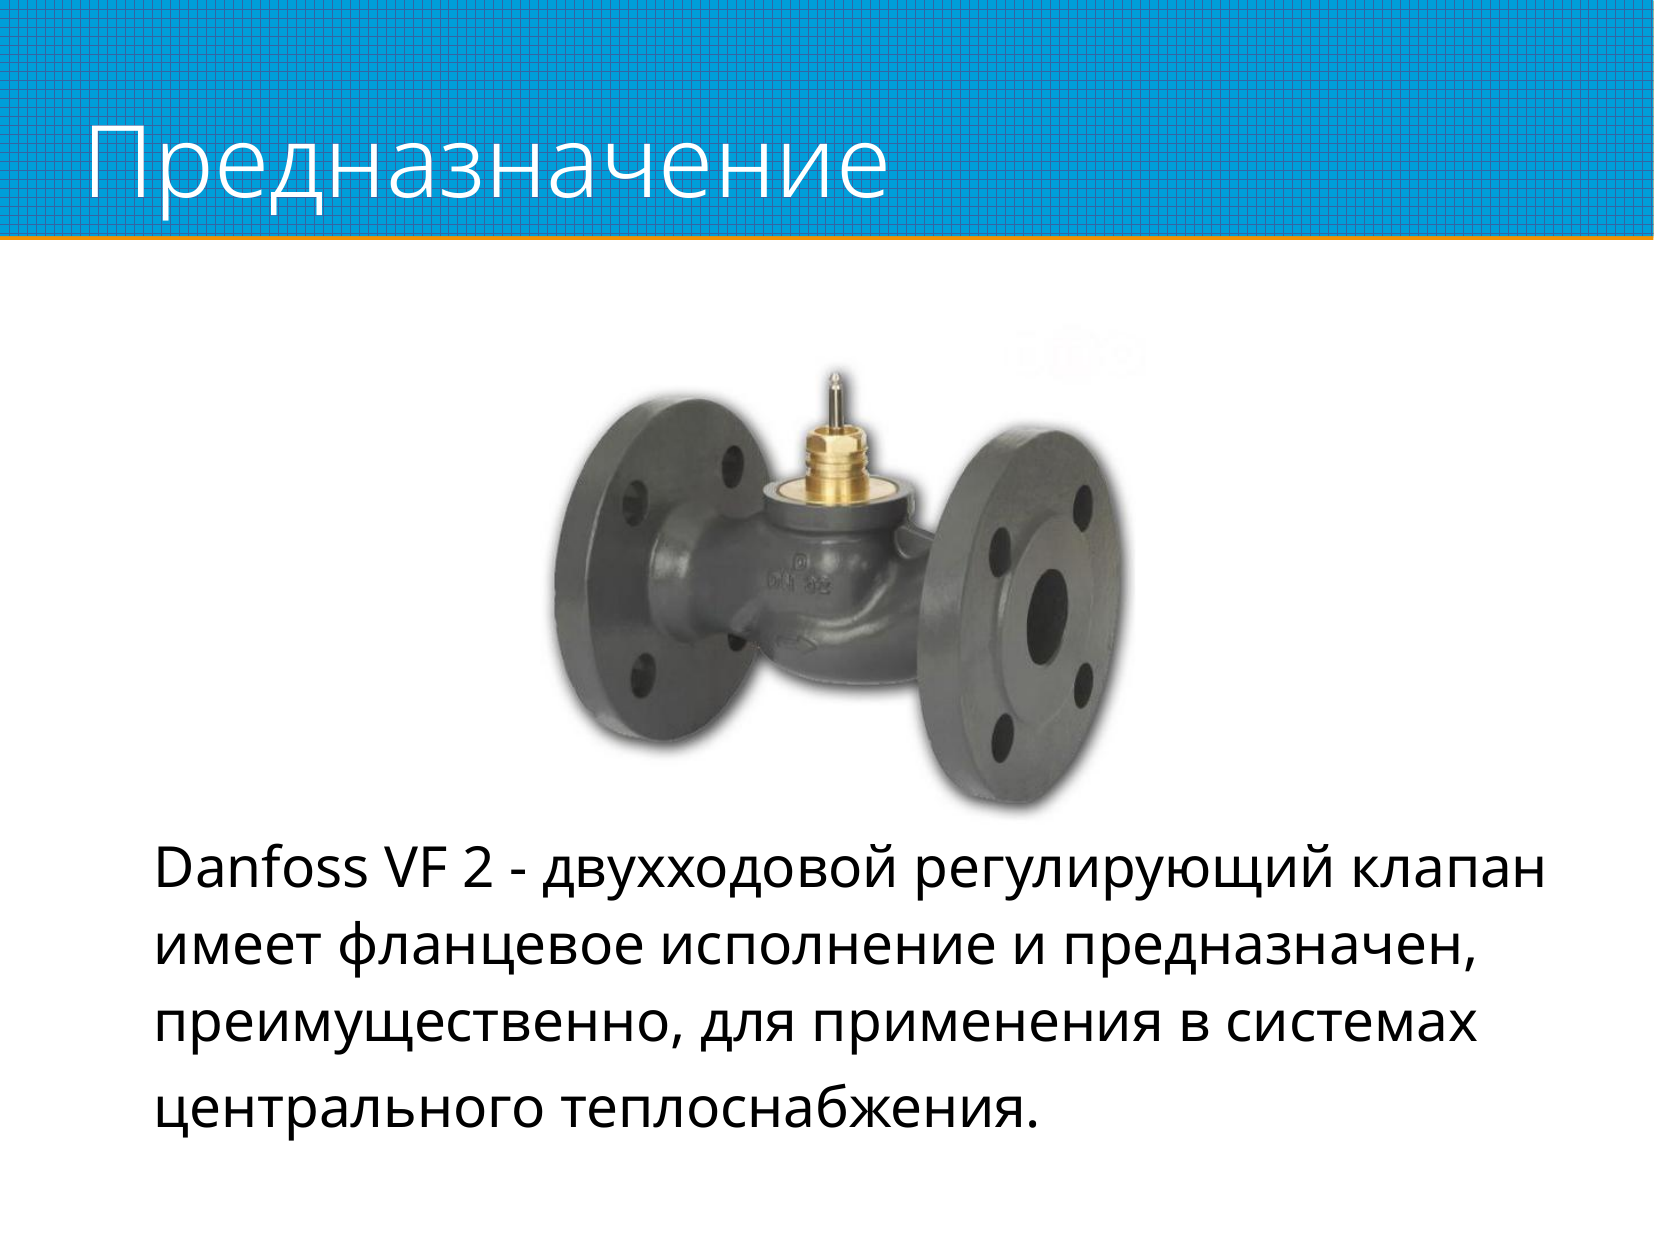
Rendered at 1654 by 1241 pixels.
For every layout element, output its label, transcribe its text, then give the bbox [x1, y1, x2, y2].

title Предназначение [82, 19, 1571, 227]
list Danfoss VF 2 - двухходовой регулирующий клапан имеет фланцевое исполнение и предназначен, преимущественно, для применения в системах центрального теплоснабжения. [84, 826, 1565, 1169]
picture [522, 265, 1152, 826]
